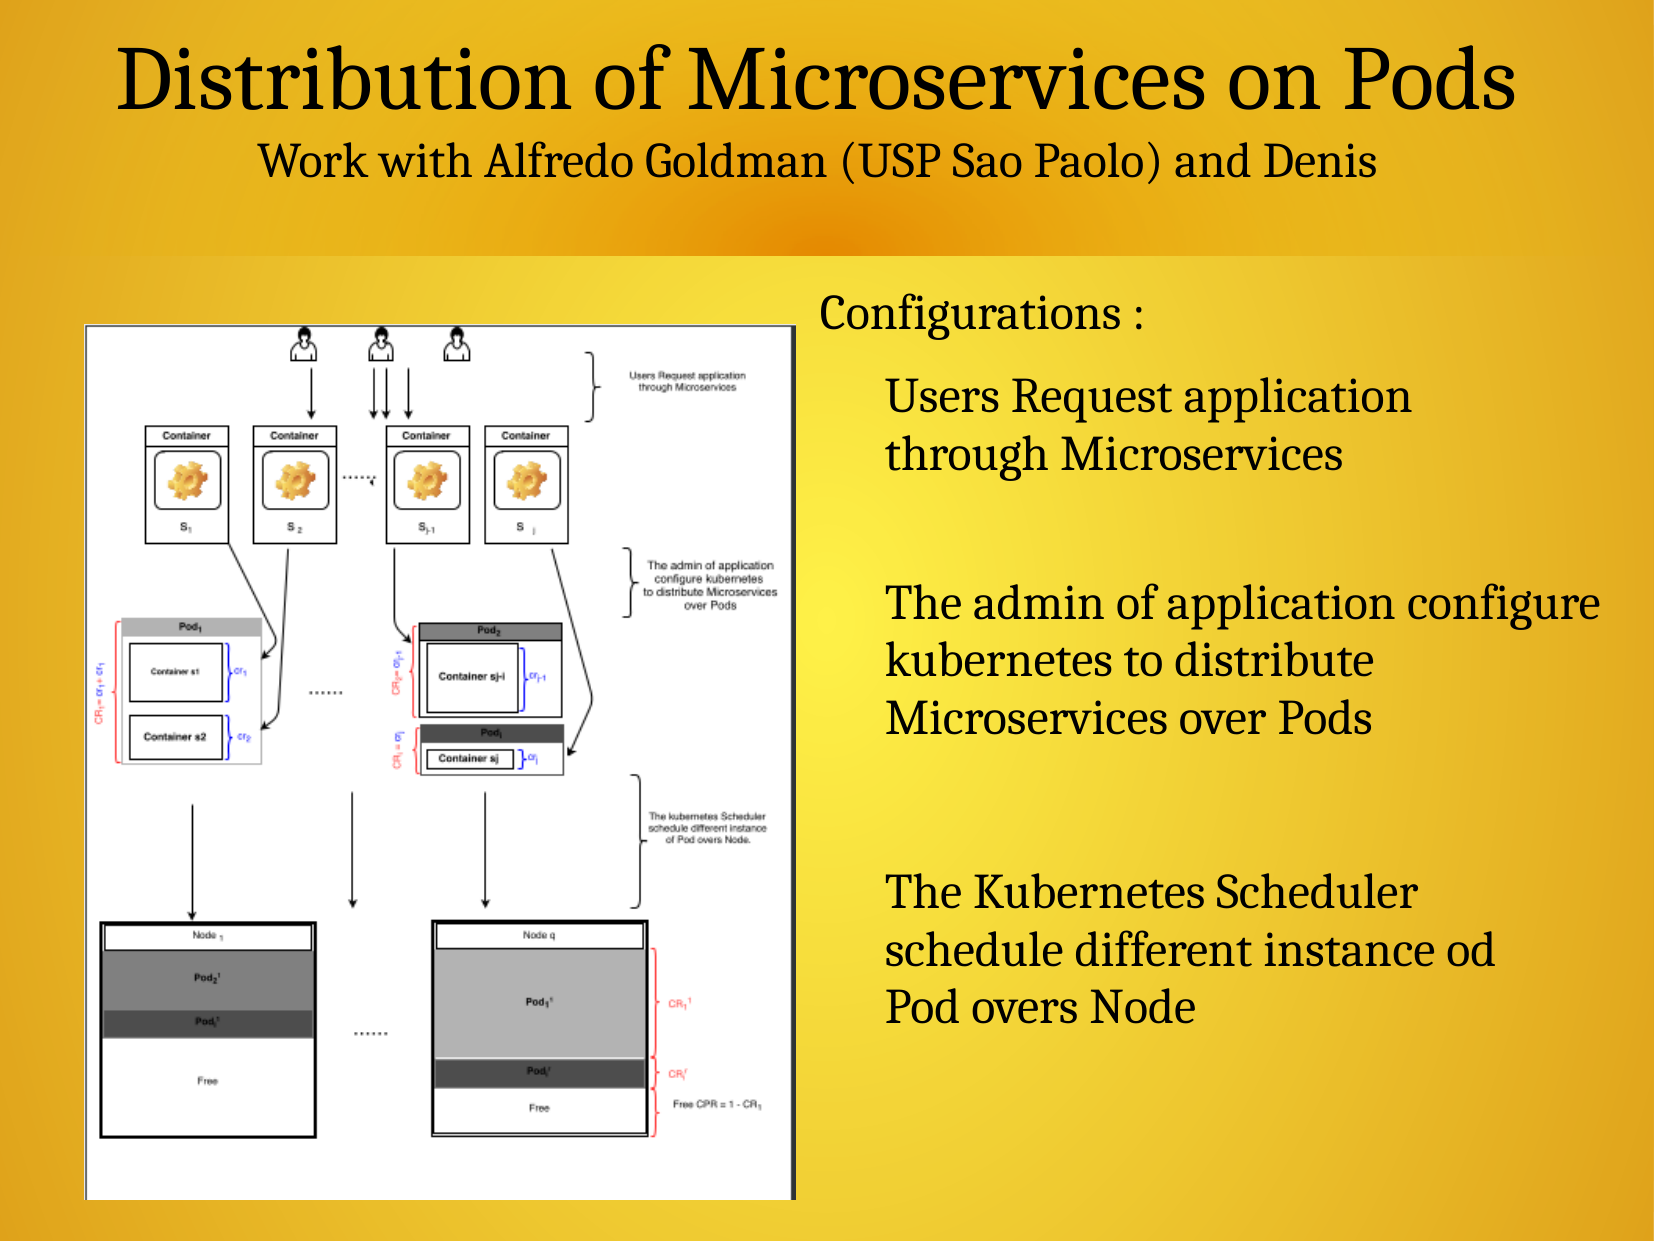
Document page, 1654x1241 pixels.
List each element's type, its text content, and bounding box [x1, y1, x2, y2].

title Distribution of Microservices on Pods Work with Alfredo Goldman (USP Sao Paolo) and Denis [45, 0, 1591, 256]
text_box Configurations : [805, 277, 1526, 351]
text_box The Kubernetes Scheduler schedule different instance od Pod overs Node [870, 856, 1591, 1047]
text_box The admin of application configure kubernetes to distribute Microservices over Pods [870, 566, 1636, 766]
text_box Users Request application through Microservices [870, 360, 1591, 492]
picture [84, 324, 796, 1201]
